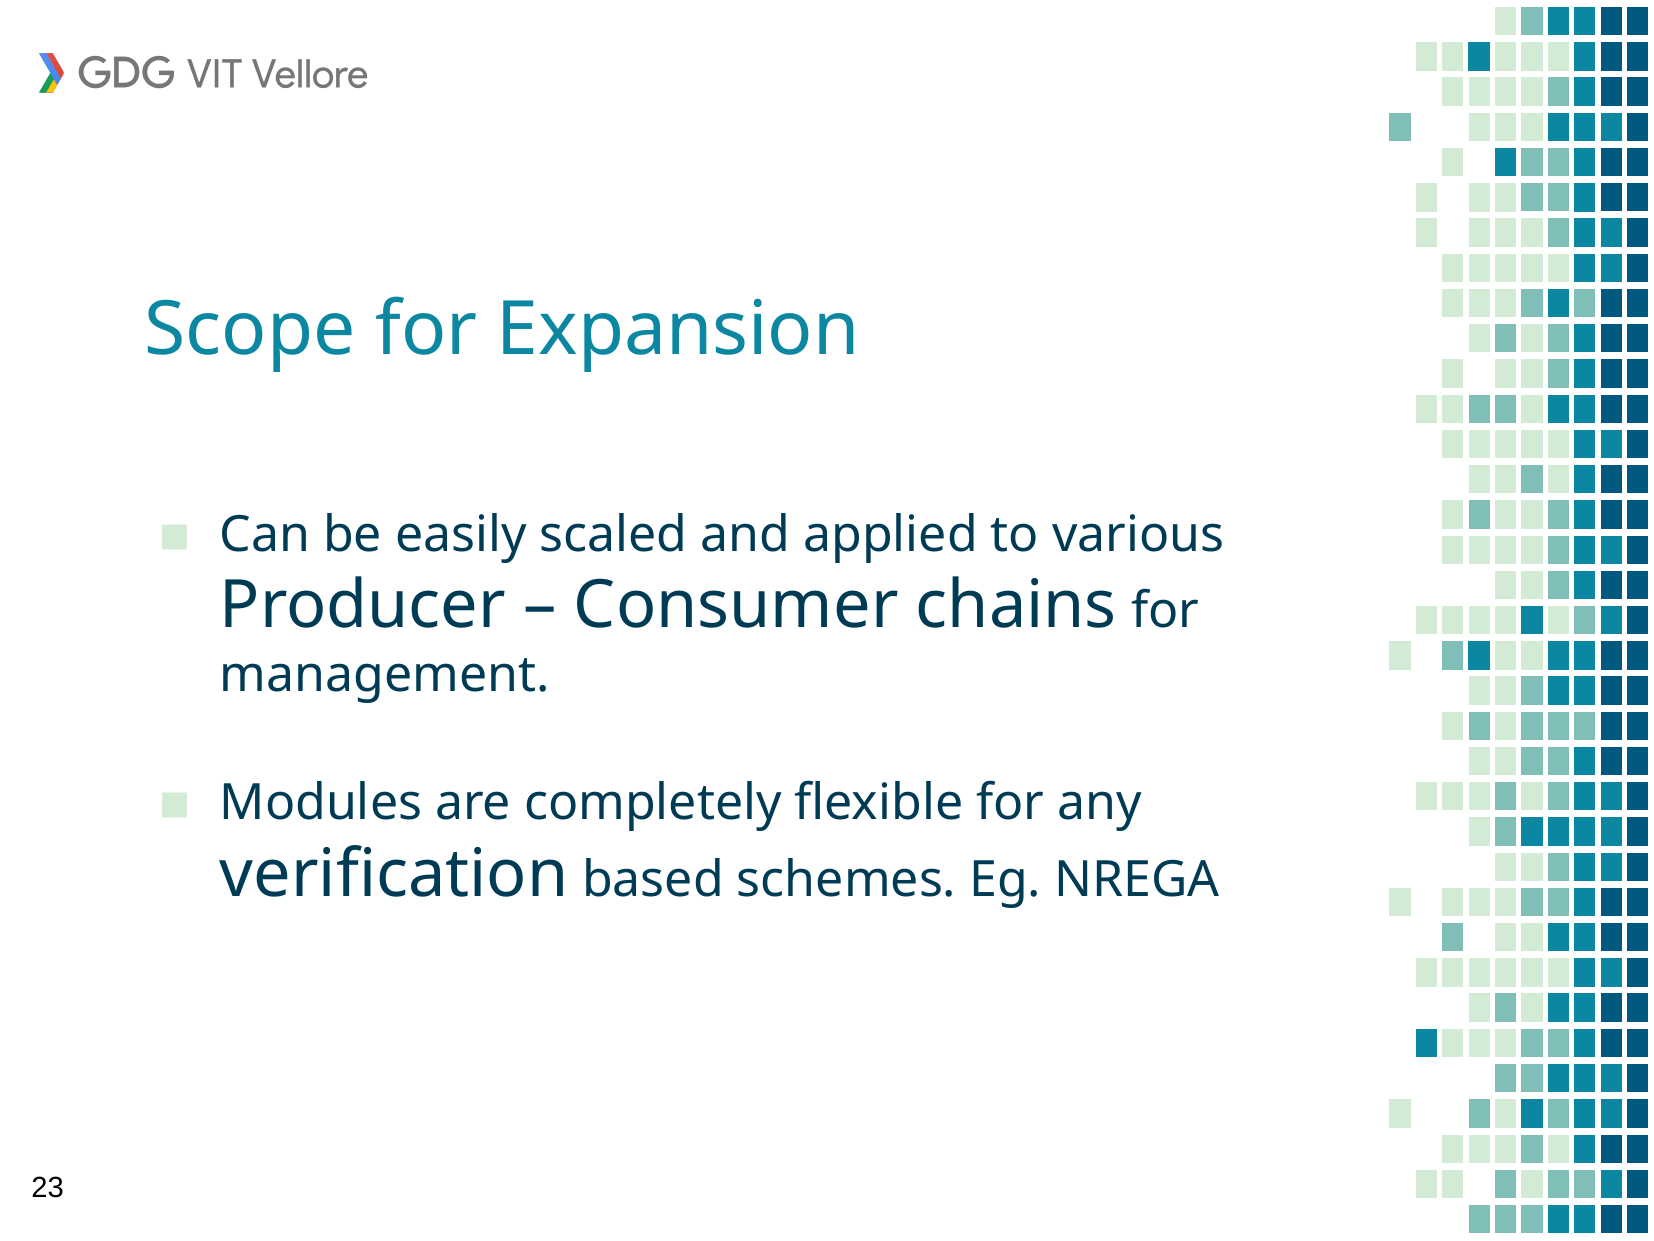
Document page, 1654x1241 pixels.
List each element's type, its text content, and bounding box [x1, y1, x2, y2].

title Scope for Expansion [129, 178, 1353, 385]
picture [0, 3, 408, 142]
slide_number <number> [16, 1138, 116, 1233]
list Can be easily scaled and applied to various Producer – Consumer chains for management. Modules are completely flexible for any verification based schemes. Eg. NREGA [129, 417, 1353, 1137]
